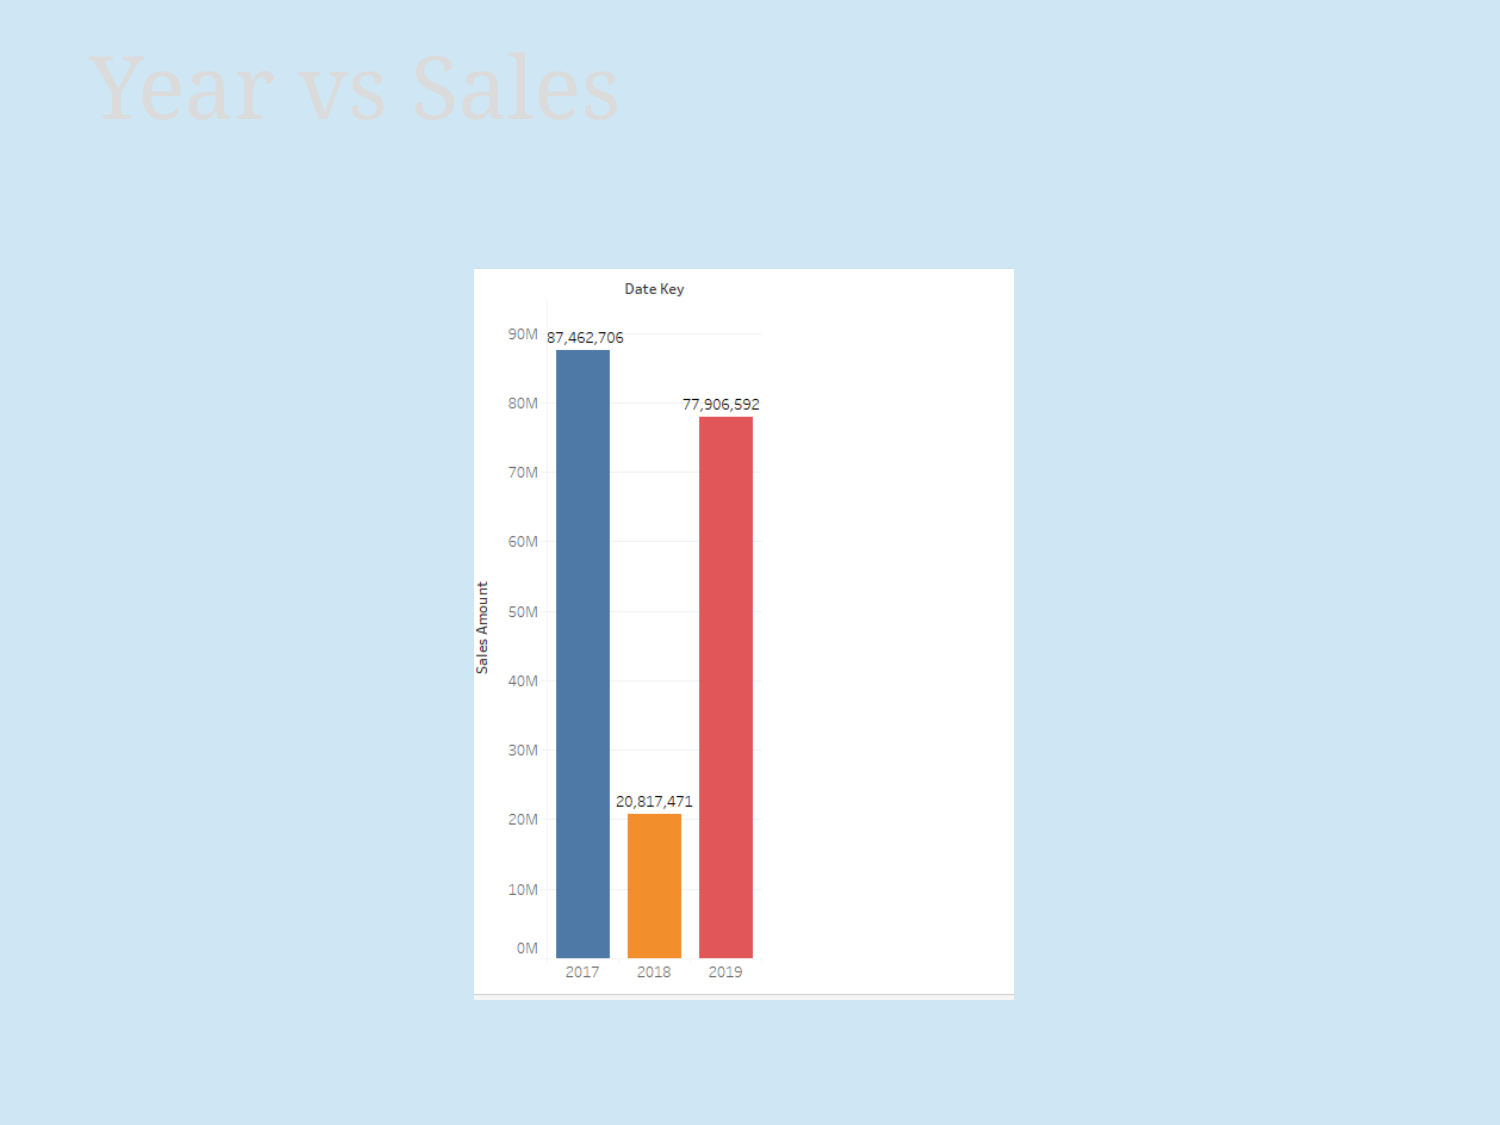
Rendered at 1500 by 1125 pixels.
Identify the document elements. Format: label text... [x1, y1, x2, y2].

title Year vs Sales [75, 24, 1425, 225]
picture [474, 269, 1014, 1000]
